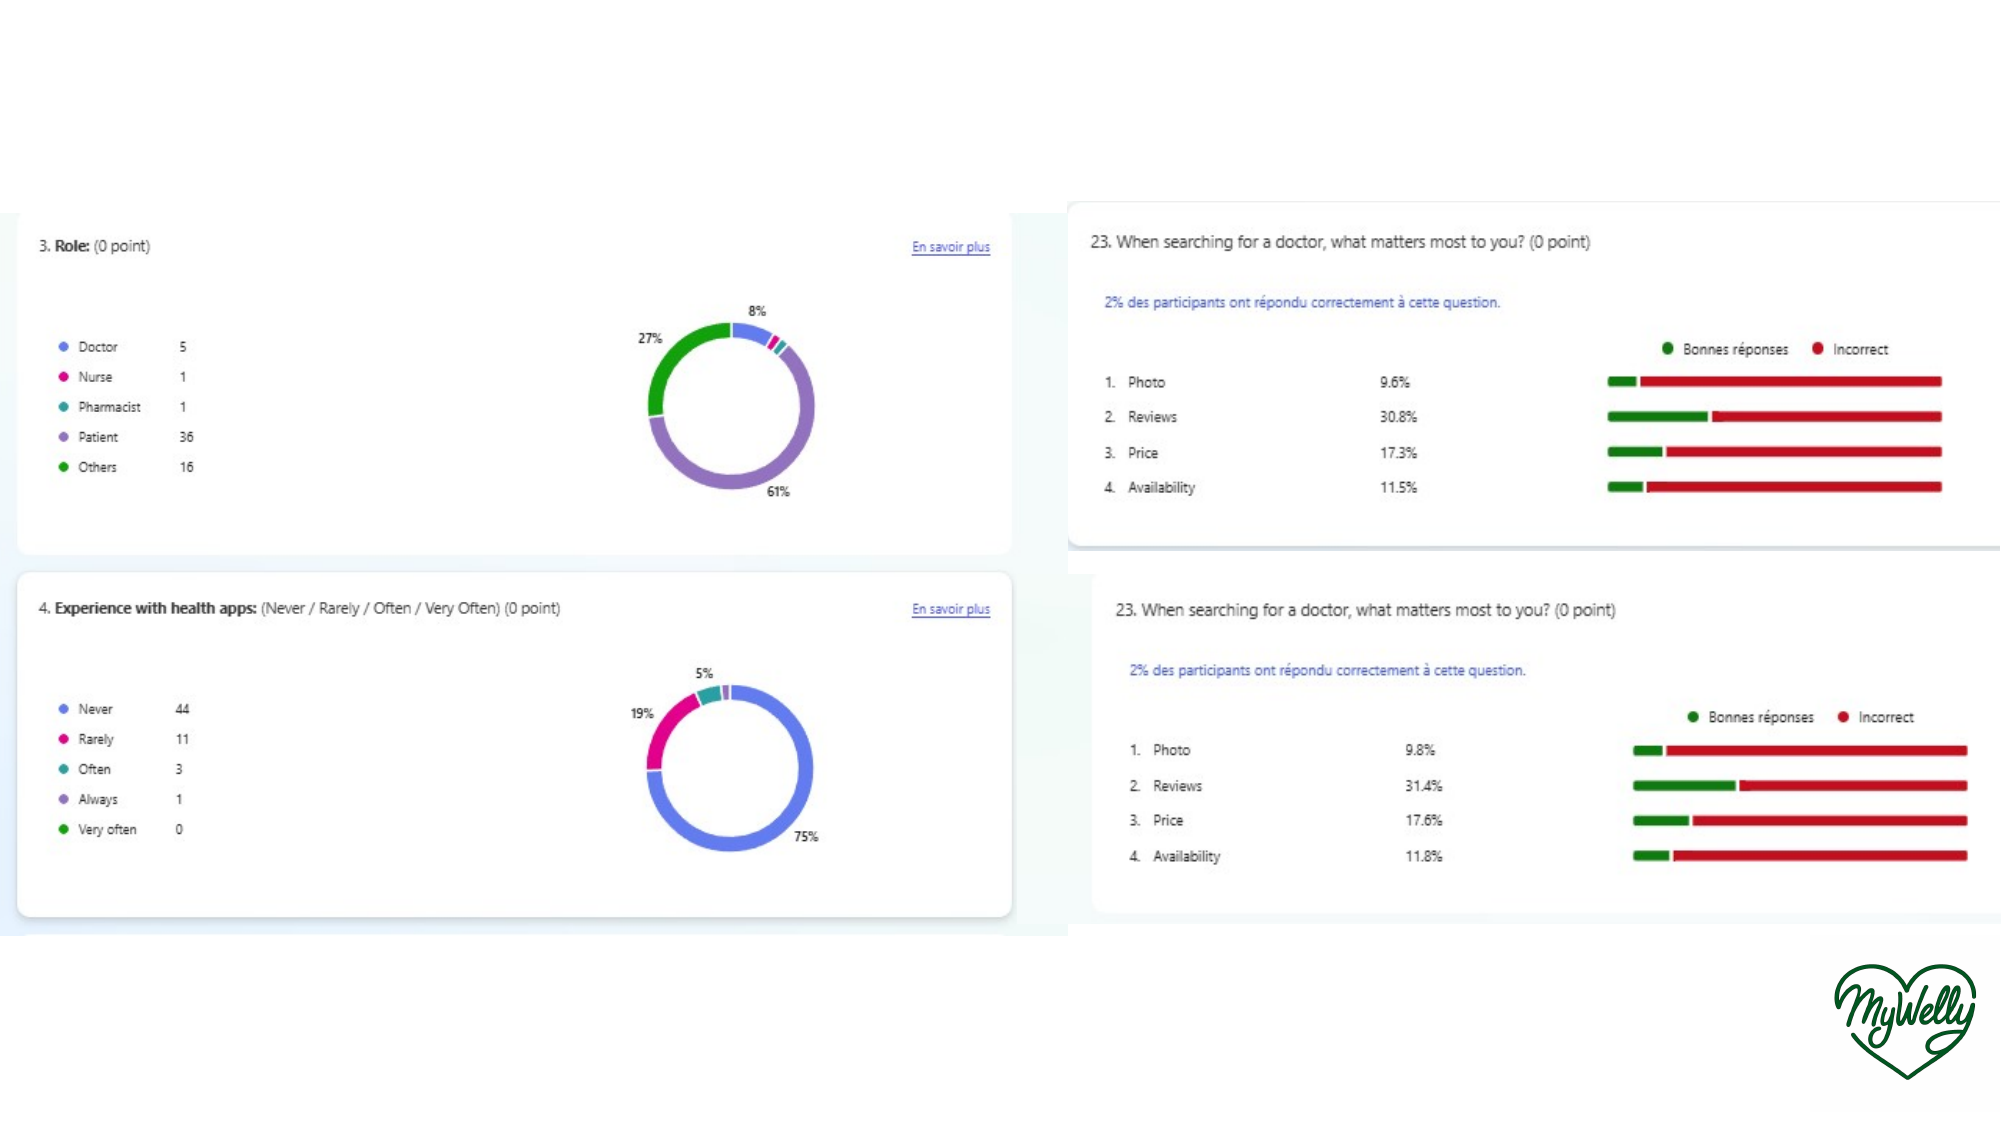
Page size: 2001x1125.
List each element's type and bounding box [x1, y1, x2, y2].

picture [1810, 936, 2000, 1112]
picture [0, 201, 2000, 937]
